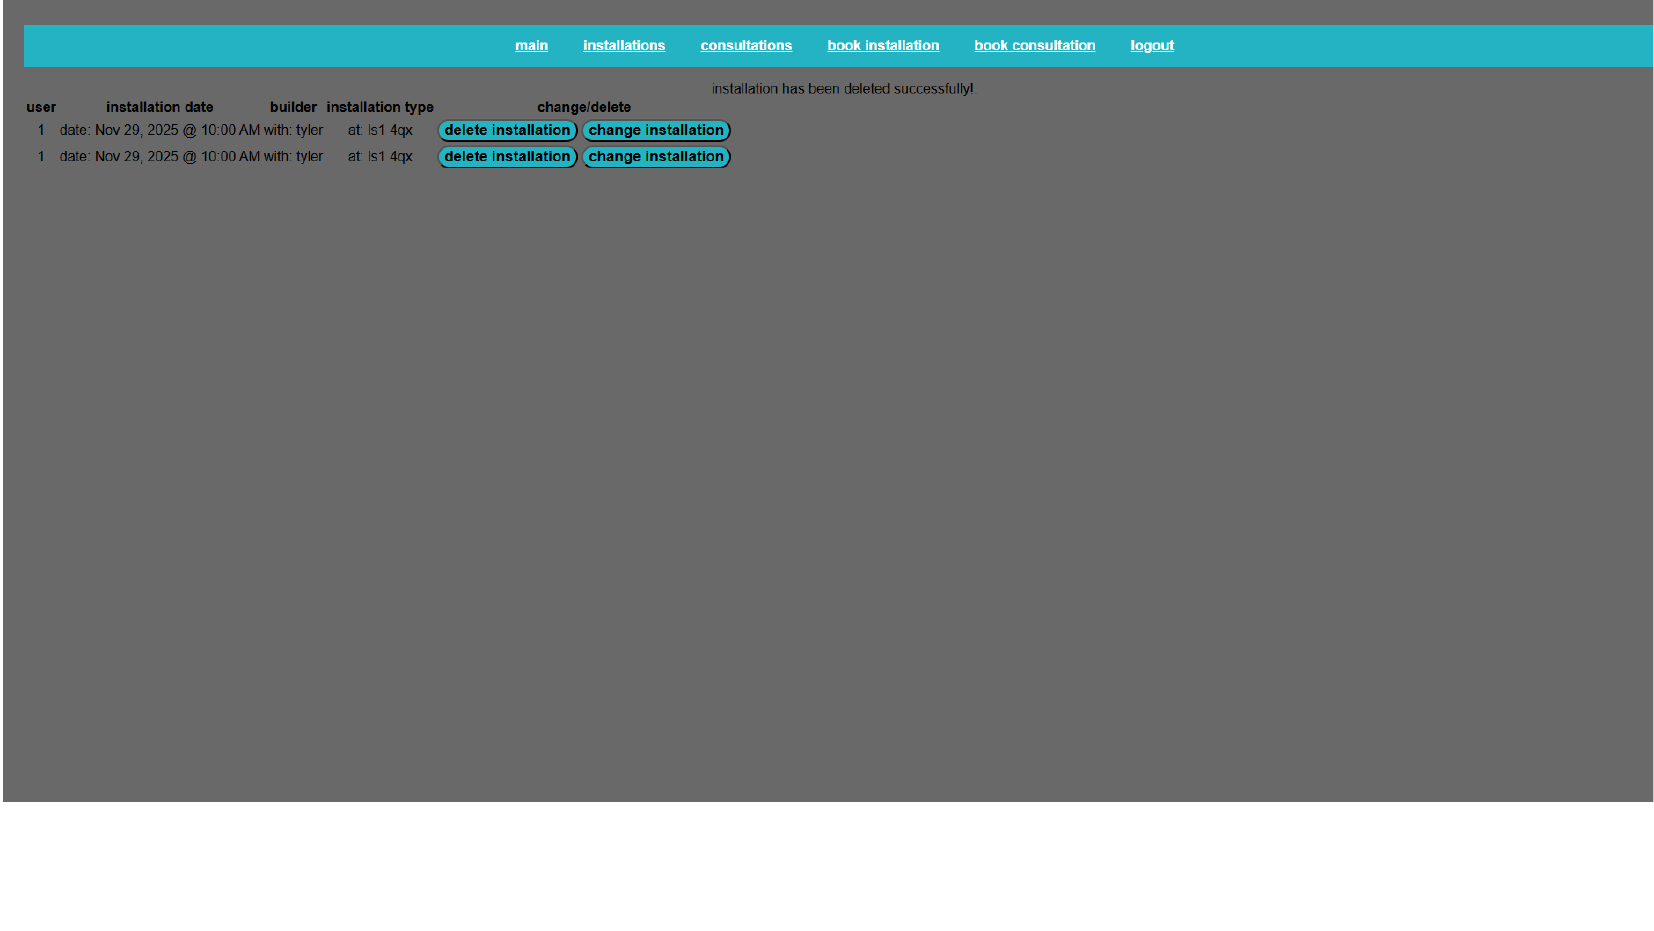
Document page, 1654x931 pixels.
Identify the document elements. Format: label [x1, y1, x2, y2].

picture [3, 0, 1654, 802]
